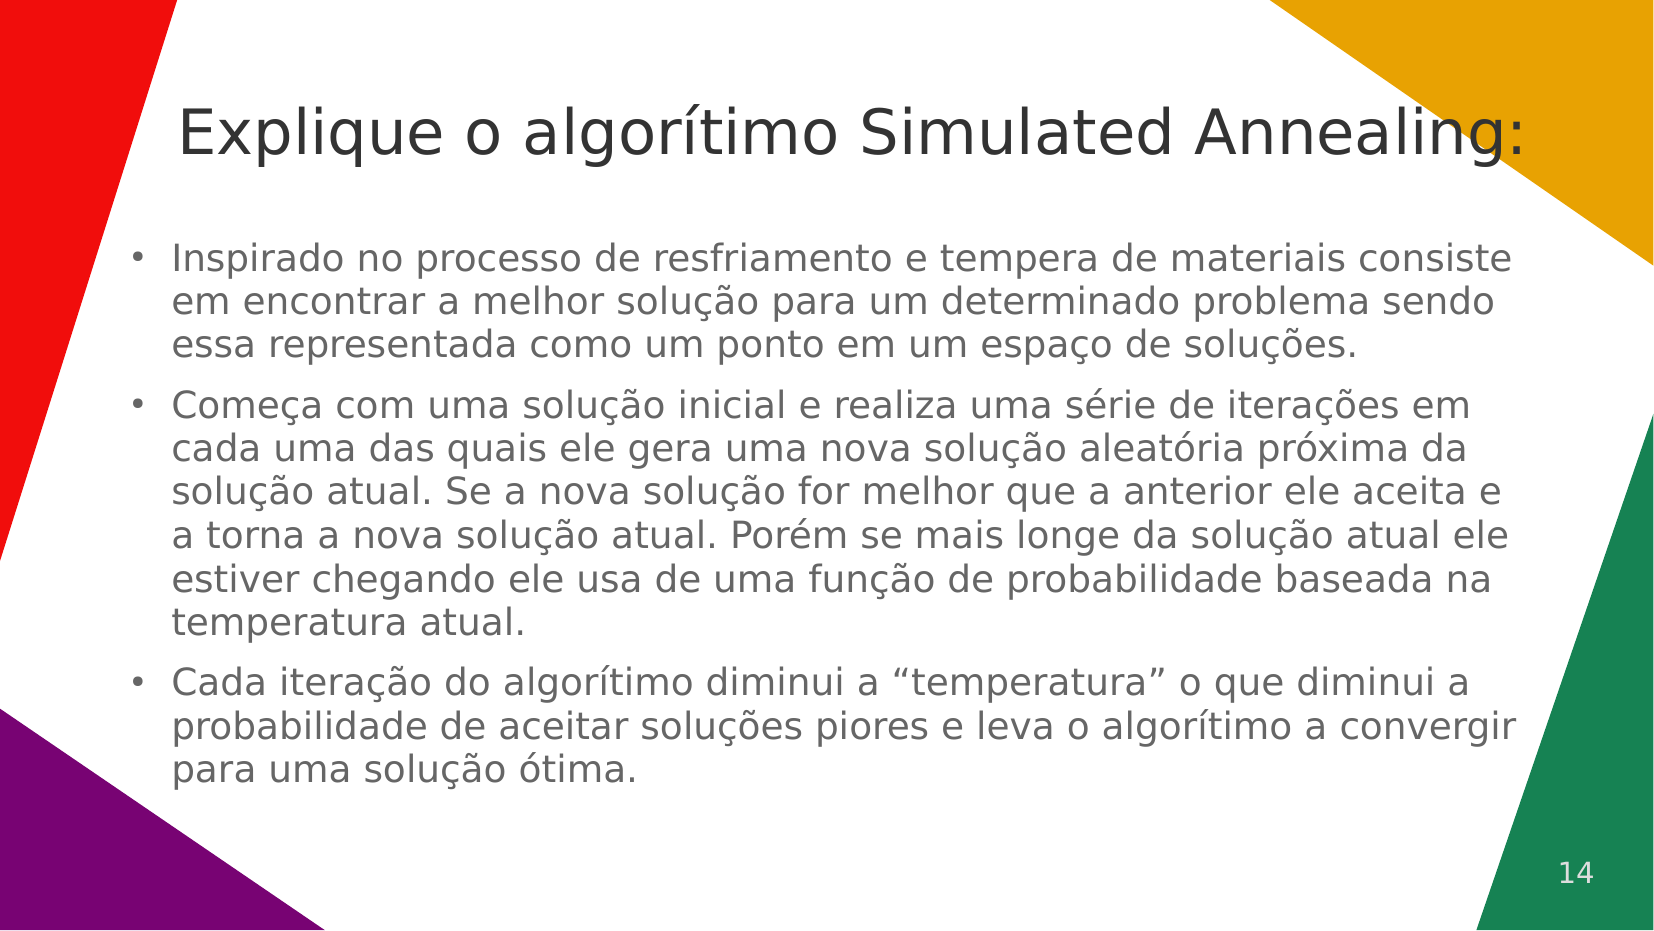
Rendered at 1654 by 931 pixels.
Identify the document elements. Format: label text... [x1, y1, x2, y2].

title Explique o algorítimo Simulated Annealing: [177, 59, 1536, 207]
list Inspirado no processo de resfriamento e tempera de materiais consiste em encontrar a melhor solução para um determinado problema sendo essa representada como um ponto em um espaço de soluções. Começa com uma solução inicial e realiza uma série de iterações em cada uma das quais ele gera uma nova solução aleatória próxima da solução atual. Se a nova solução for melhor que a anterior ele aceita e a torna a nova solução atual. Porém se mais longe da solução atual ele estiver chegando ele usa de uma função de probabilidade baseada na temperatura atual. Cada iteração do algorítimo diminui a “temperatura” o que diminui a probabilidade de aceitar soluções piores e leva o algorítimo a convergir para uma solução ótima. [118, 236, 1536, 827]
